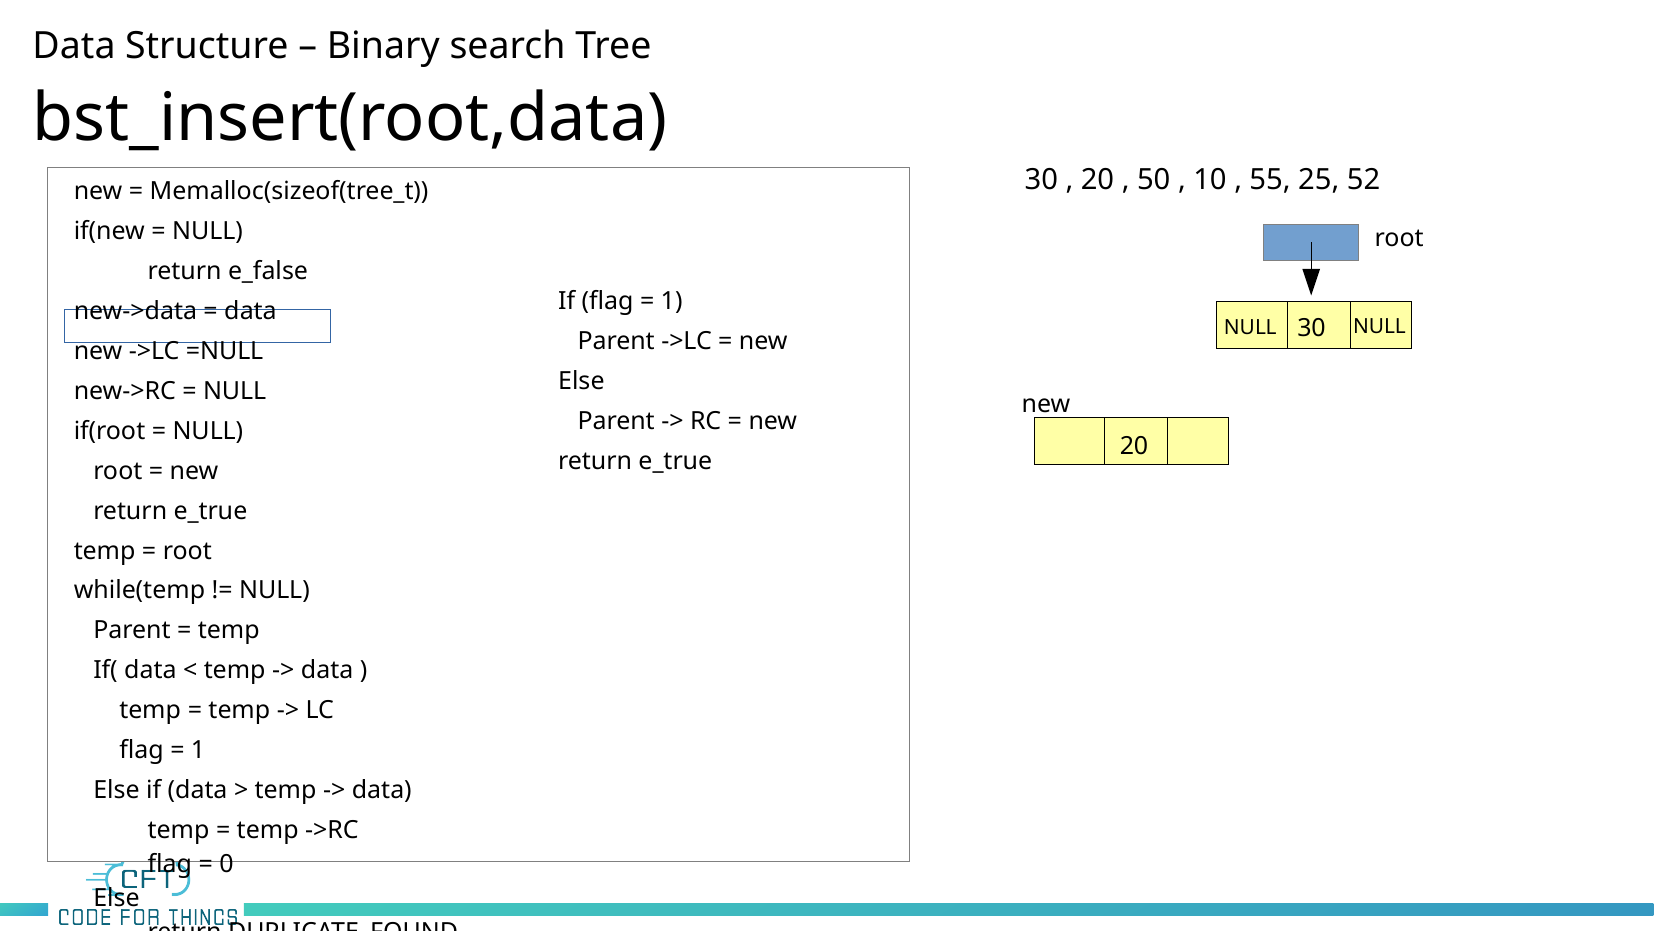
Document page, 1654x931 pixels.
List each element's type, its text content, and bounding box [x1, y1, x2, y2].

text_box root [1359, 212, 1440, 257]
picture [59, 866, 237, 925]
text_box [1351, 344, 1412, 349]
text_box NULL [1338, 304, 1430, 344]
text_box 30 , 20 , 50 , 10 , 55, 25, 52 [1009, 141, 1536, 201]
text_box [1263, 224, 1359, 261]
text_box If (flag = 1) Parent ->LC = new Else Parent -> RC = new return e_true [543, 275, 863, 496]
text_box [1288, 344, 1350, 349]
text_box new [1006, 378, 1089, 423]
text_box new = Memalloc(sizeof(tree_t)) if(new = NULL) return e_false new->data = data new ->LC =NULL new->RC = NULL if(root = NULL) root = new return e_true temp = root while(temp != NULL) Parent = temp If( data < temp -> data ) temp = temp -> LC flag = 1 Else if (data > temp -> data) temp = temp ->RC flag = 0 Else return DUPLICATE_FOUND [59, 166, 603, 866]
title Data Structure – Binary search Tree bst_insert(root,data) [32, 12, 1184, 166]
text_box [1034, 417, 1104, 465]
text_box NULL [1209, 304, 1293, 344]
text_box 20 [1104, 420, 1167, 465]
text_box [47, 167, 59, 862]
text_box [1168, 417, 1229, 465]
text_box [603, 167, 910, 862]
text_box 30 [1282, 301, 1345, 347]
text_box [1216, 344, 1287, 349]
